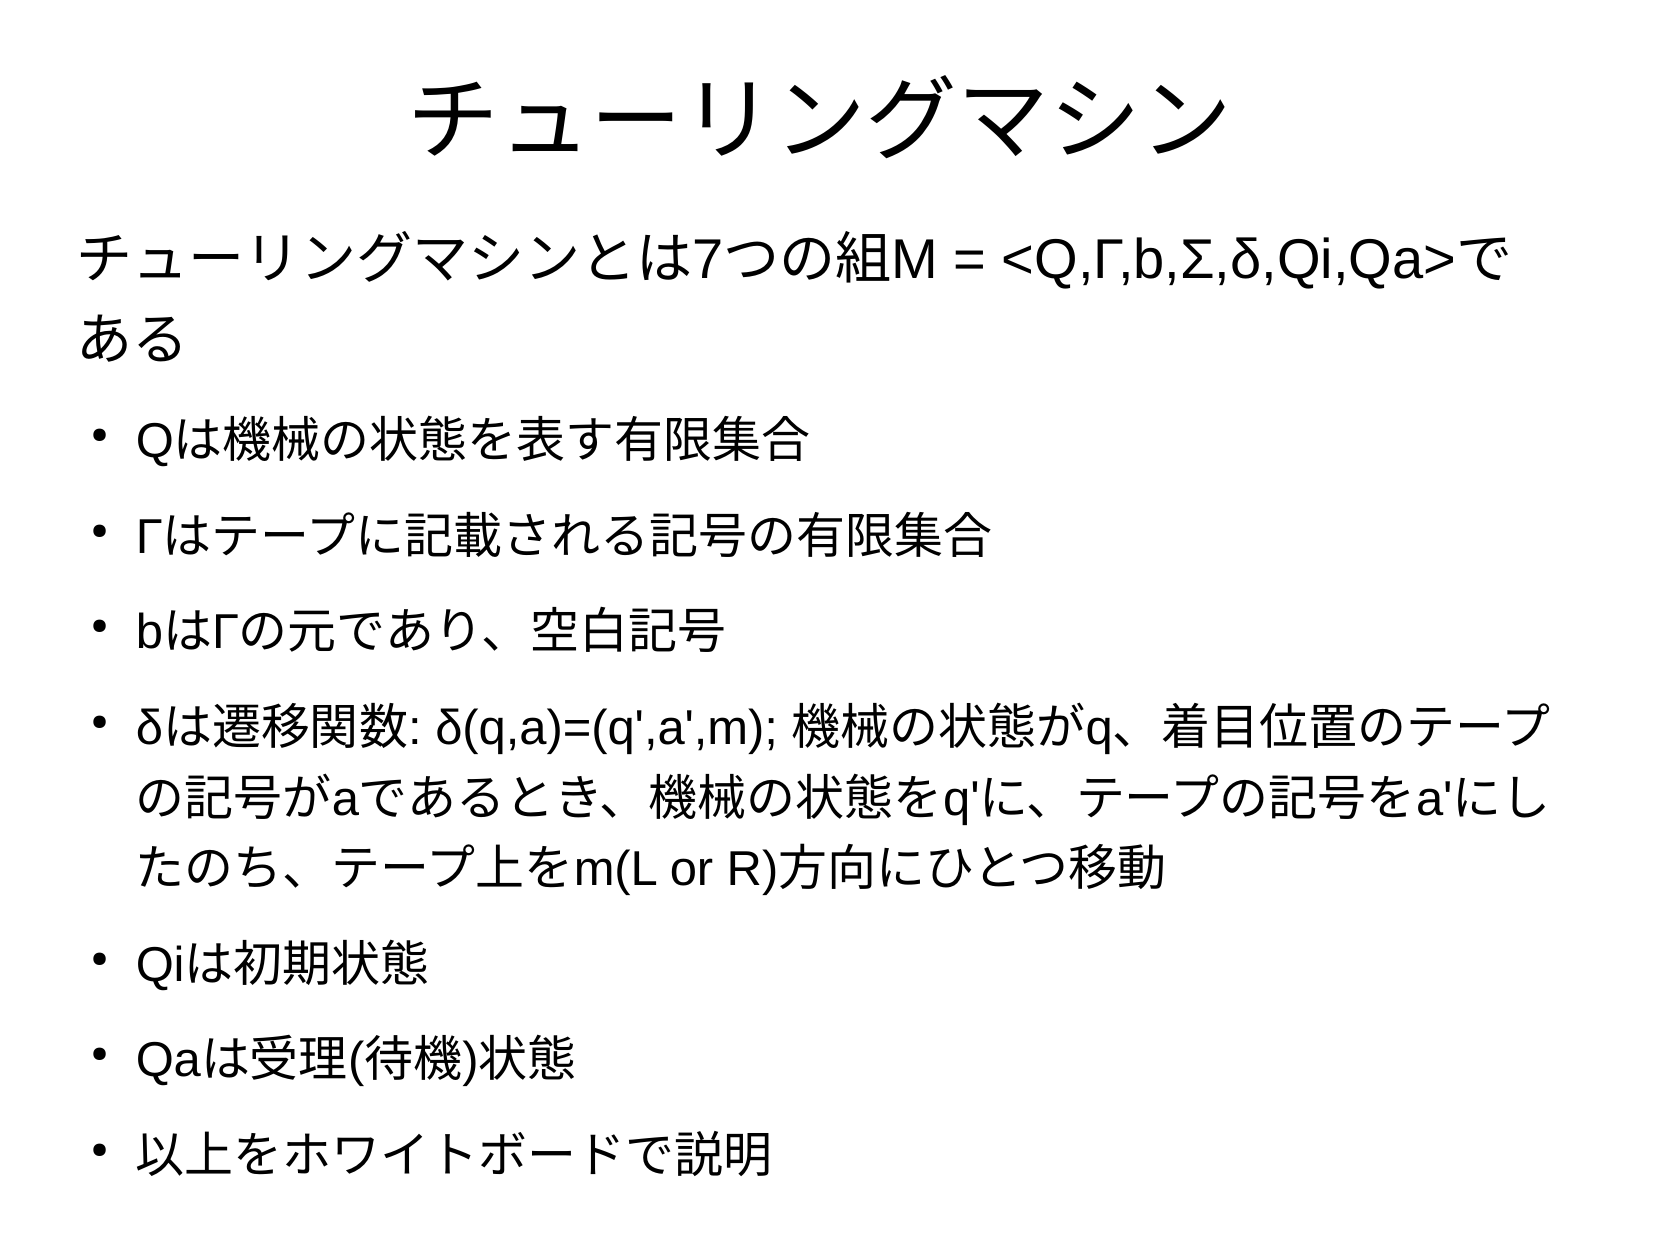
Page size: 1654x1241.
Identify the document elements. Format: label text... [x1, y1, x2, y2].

list チューリングマシンとは7つの組M = <Q,Γ,b,Σ,δ,Qi,Qa>である Qは機械の状態を表す有限集合 Γはテープに記載される記号の有限集合 bはΓの元であり、空白記号 δは遷移関数: δ(q,a)=(q',a',m); 機械の状態がq、着目位置のテープの記号がaであるとき、機械の状態をq'に、テープの記号をa'にしたのち、テープ上をm(L or R)方向にひとつ移動 Qiは初期状態 Qaは受理(待機)状態 以上をホワイトボードで説明 [76, 213, 1565, 1194]
title チューリングマシン [76, 8, 1565, 213]
